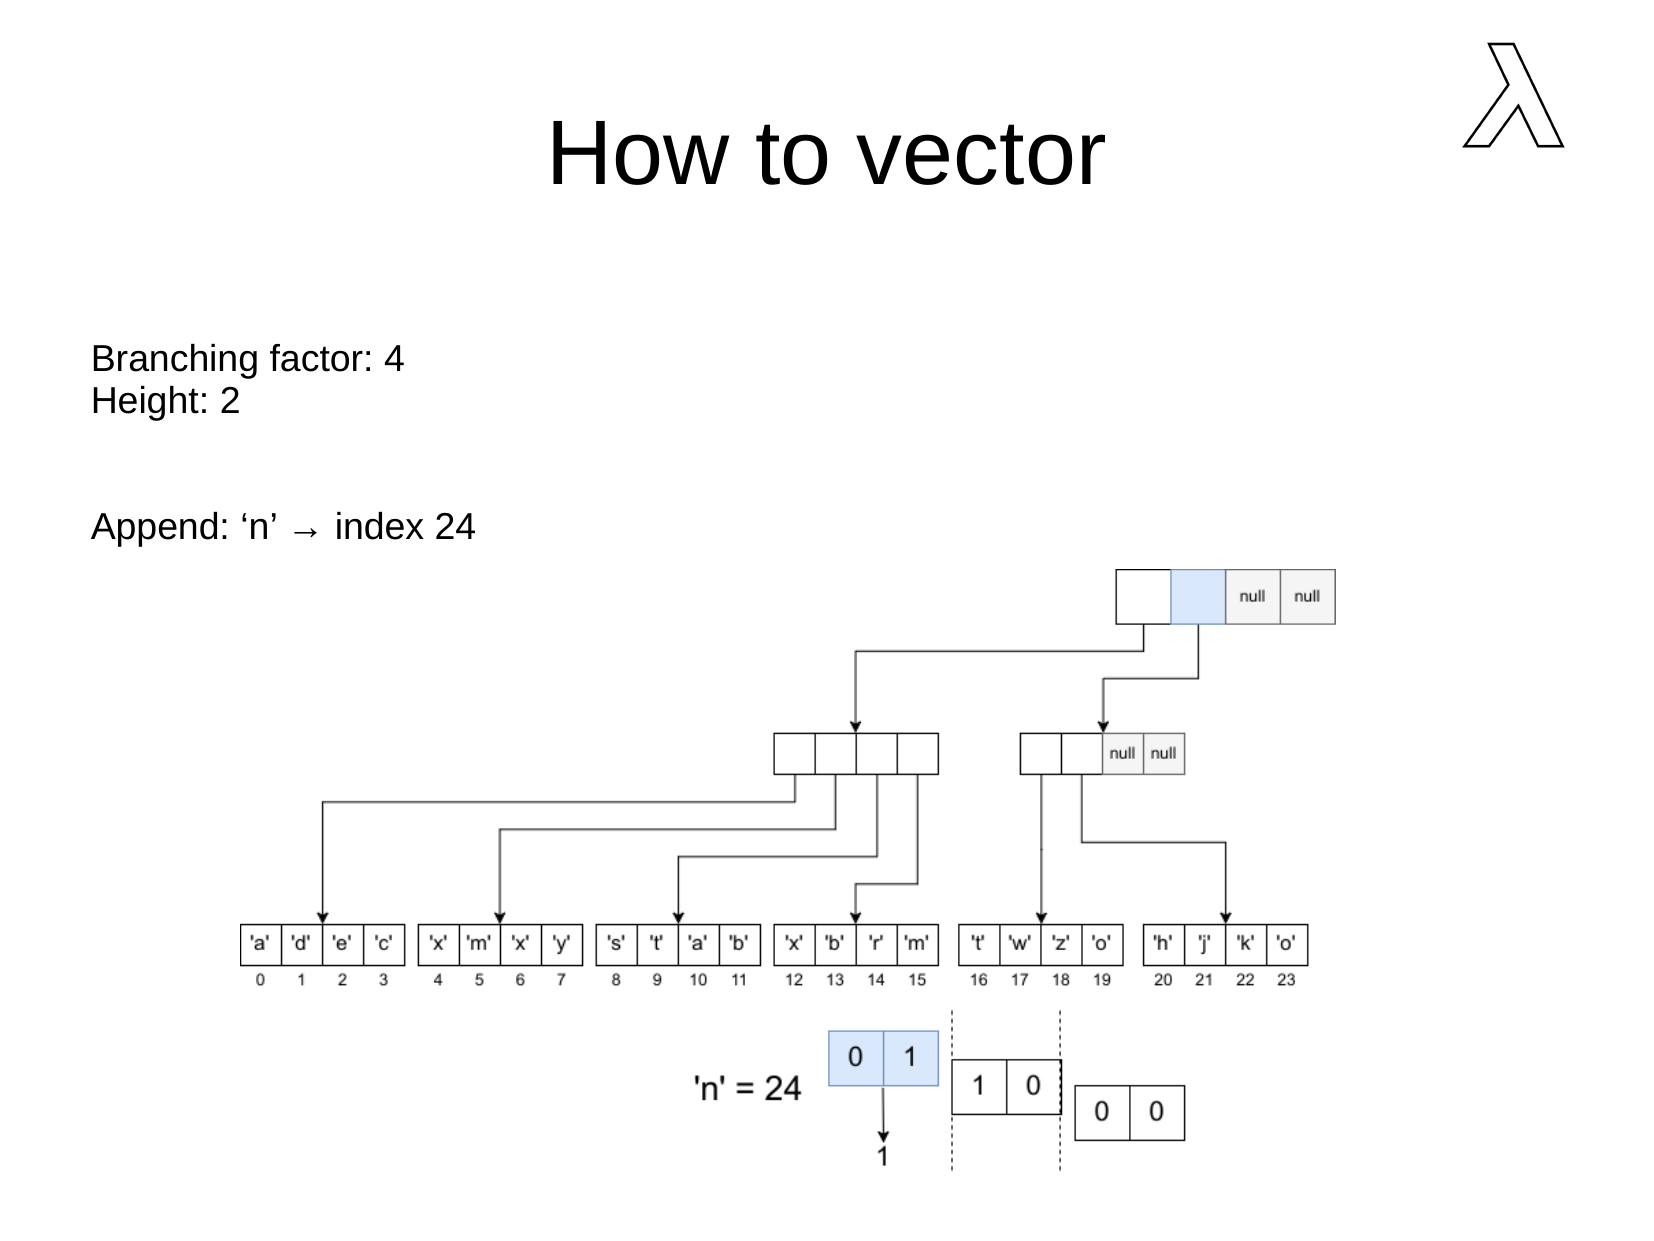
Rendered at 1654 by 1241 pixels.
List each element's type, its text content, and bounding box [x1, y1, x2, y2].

text_box Branching factor: 4 Height: 2 Append: ‘n’ → index 24 [76, 330, 492, 555]
picture [240, 569, 1336, 1174]
picture [1440, 40, 1587, 151]
title How to vector [82, 49, 1571, 257]
